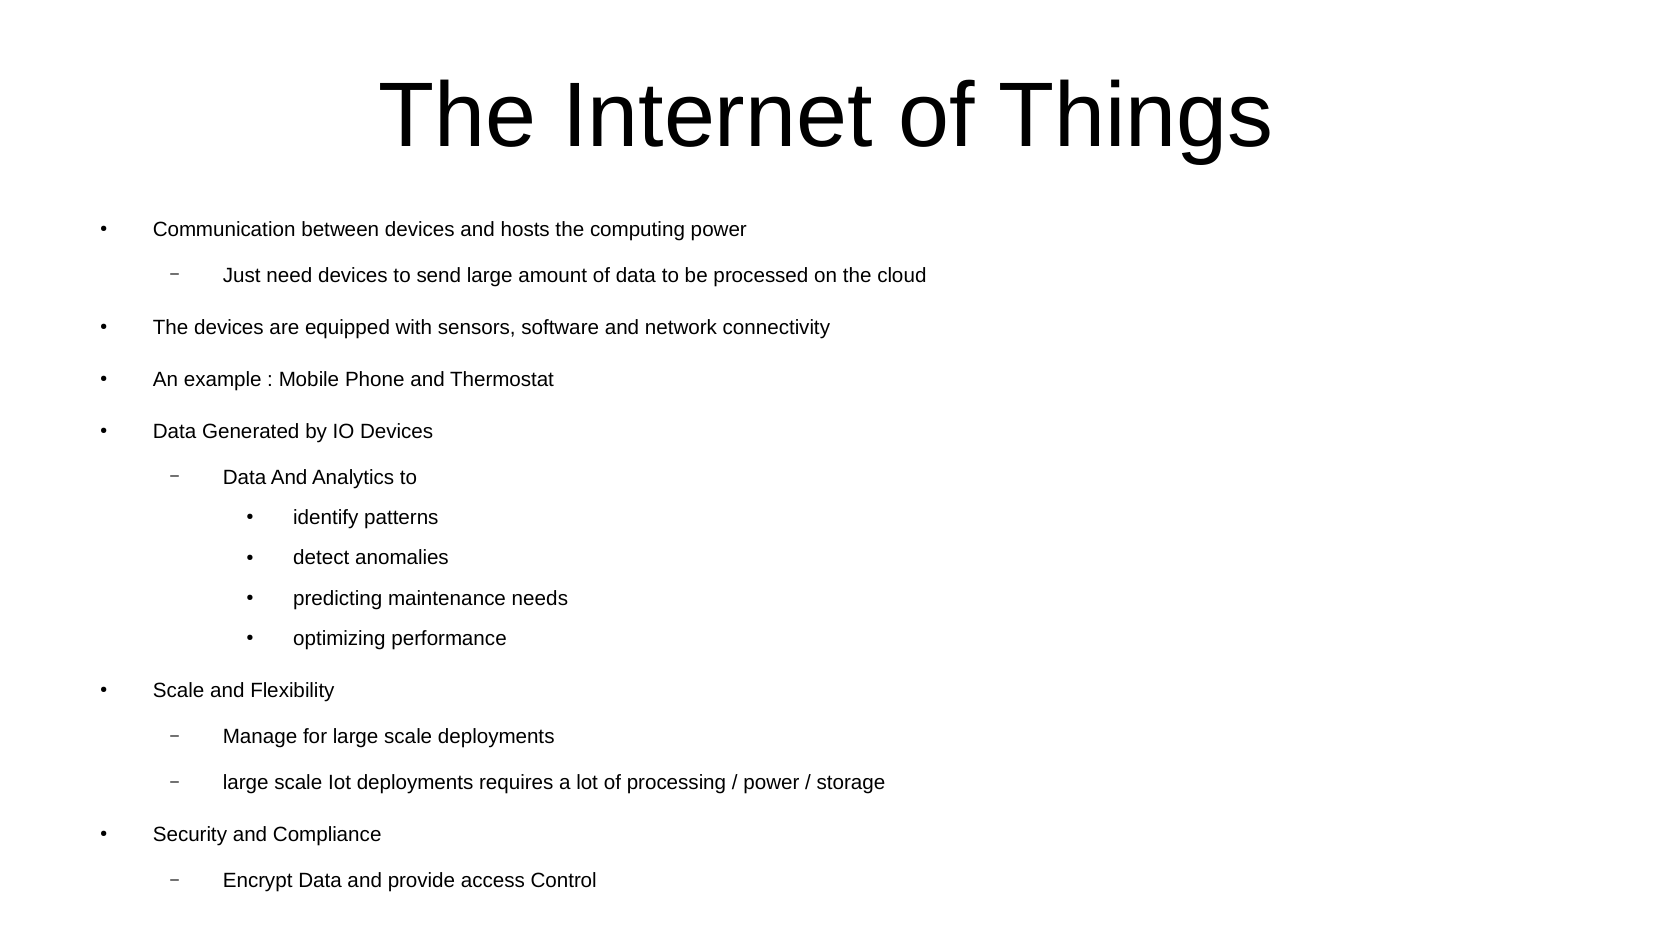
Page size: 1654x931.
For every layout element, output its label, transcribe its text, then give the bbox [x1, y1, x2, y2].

list Communication between devices and hosts the computing power Just need devices to send large amount of data to be processed on the cloud The devices are equipped with sensors, software and network connectivity An example : Mobile Phone and Thermostat Data Generated by IO Devices Data And Analytics to identify patterns detect anomalies predicting maintenance needs optimizing performance Scale and Flexibility Manage for large scale deployments large scale Iot deployments requires a lot of processing / power / storage Security and Compliance Encrypt Data and provide access Control [82, 217, 1636, 901]
title The Internet of Things [82, 37, 1571, 193]
